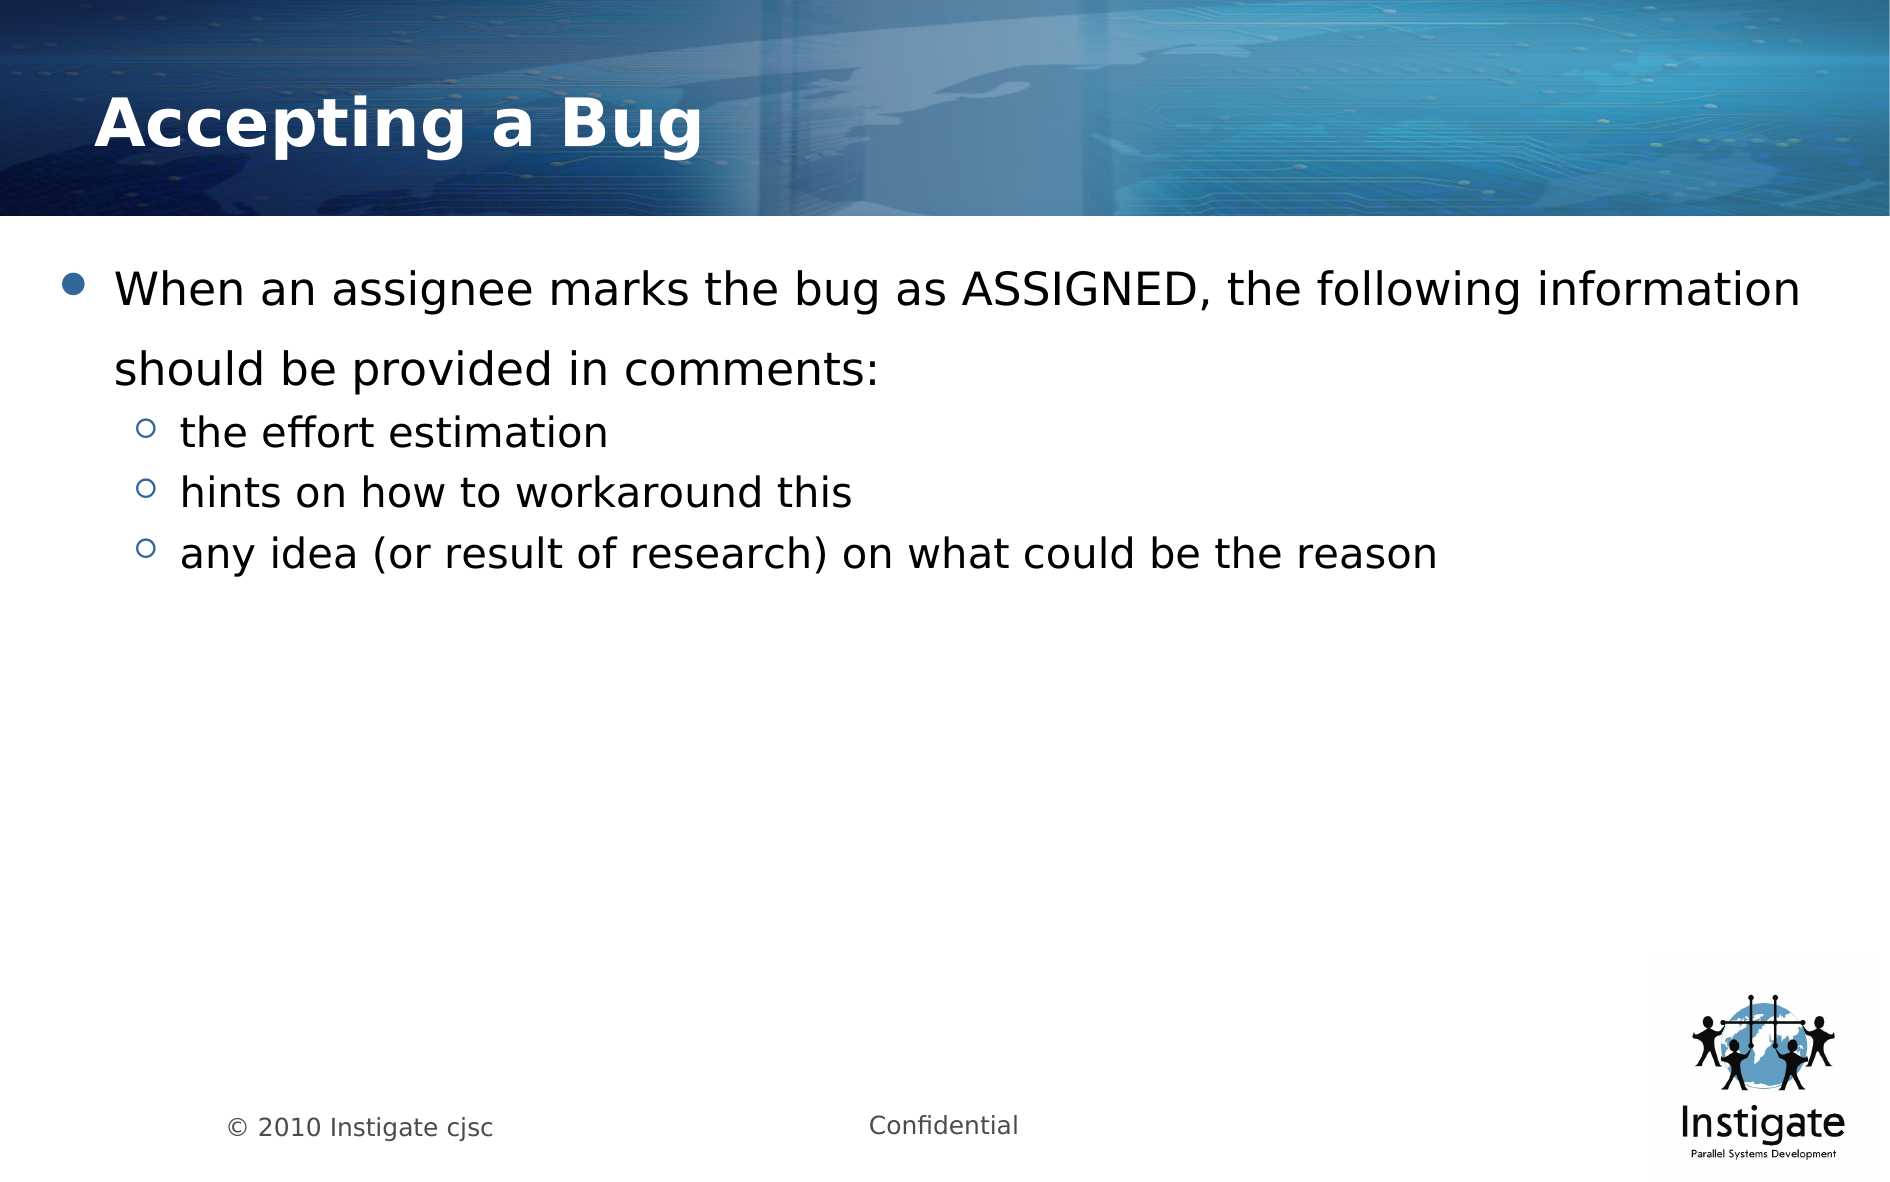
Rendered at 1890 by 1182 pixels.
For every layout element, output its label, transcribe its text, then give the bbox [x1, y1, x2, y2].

title Accepting a Bug [94, 54, 1793, 210]
picture [0, 0, 1890, 216]
list When an assignee marks the bug as ASSIGNED, the following information should be provided in comments: the effort estimation hints on how to workaround this any idea (or result of research) on what could be the reason [59, 236, 1831, 1001]
picture [1650, 956, 1876, 1182]
